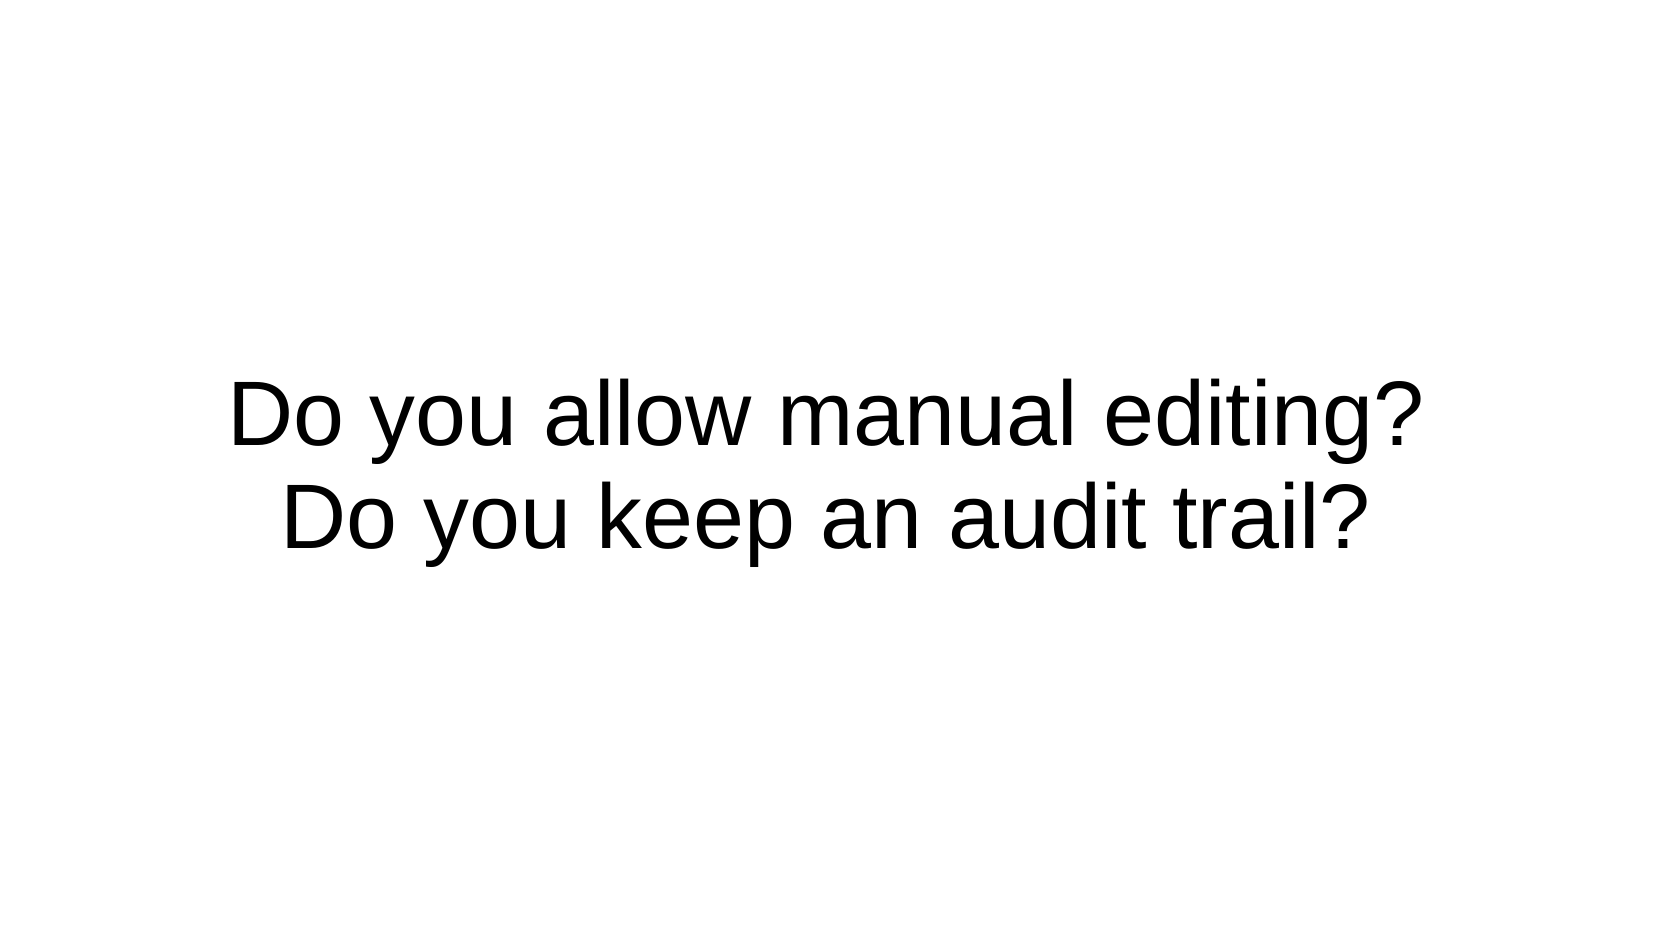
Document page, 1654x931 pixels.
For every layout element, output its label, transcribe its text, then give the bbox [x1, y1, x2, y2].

title Do you allow manual editing? Do you keep an audit trail? [73, 41, 1581, 890]
